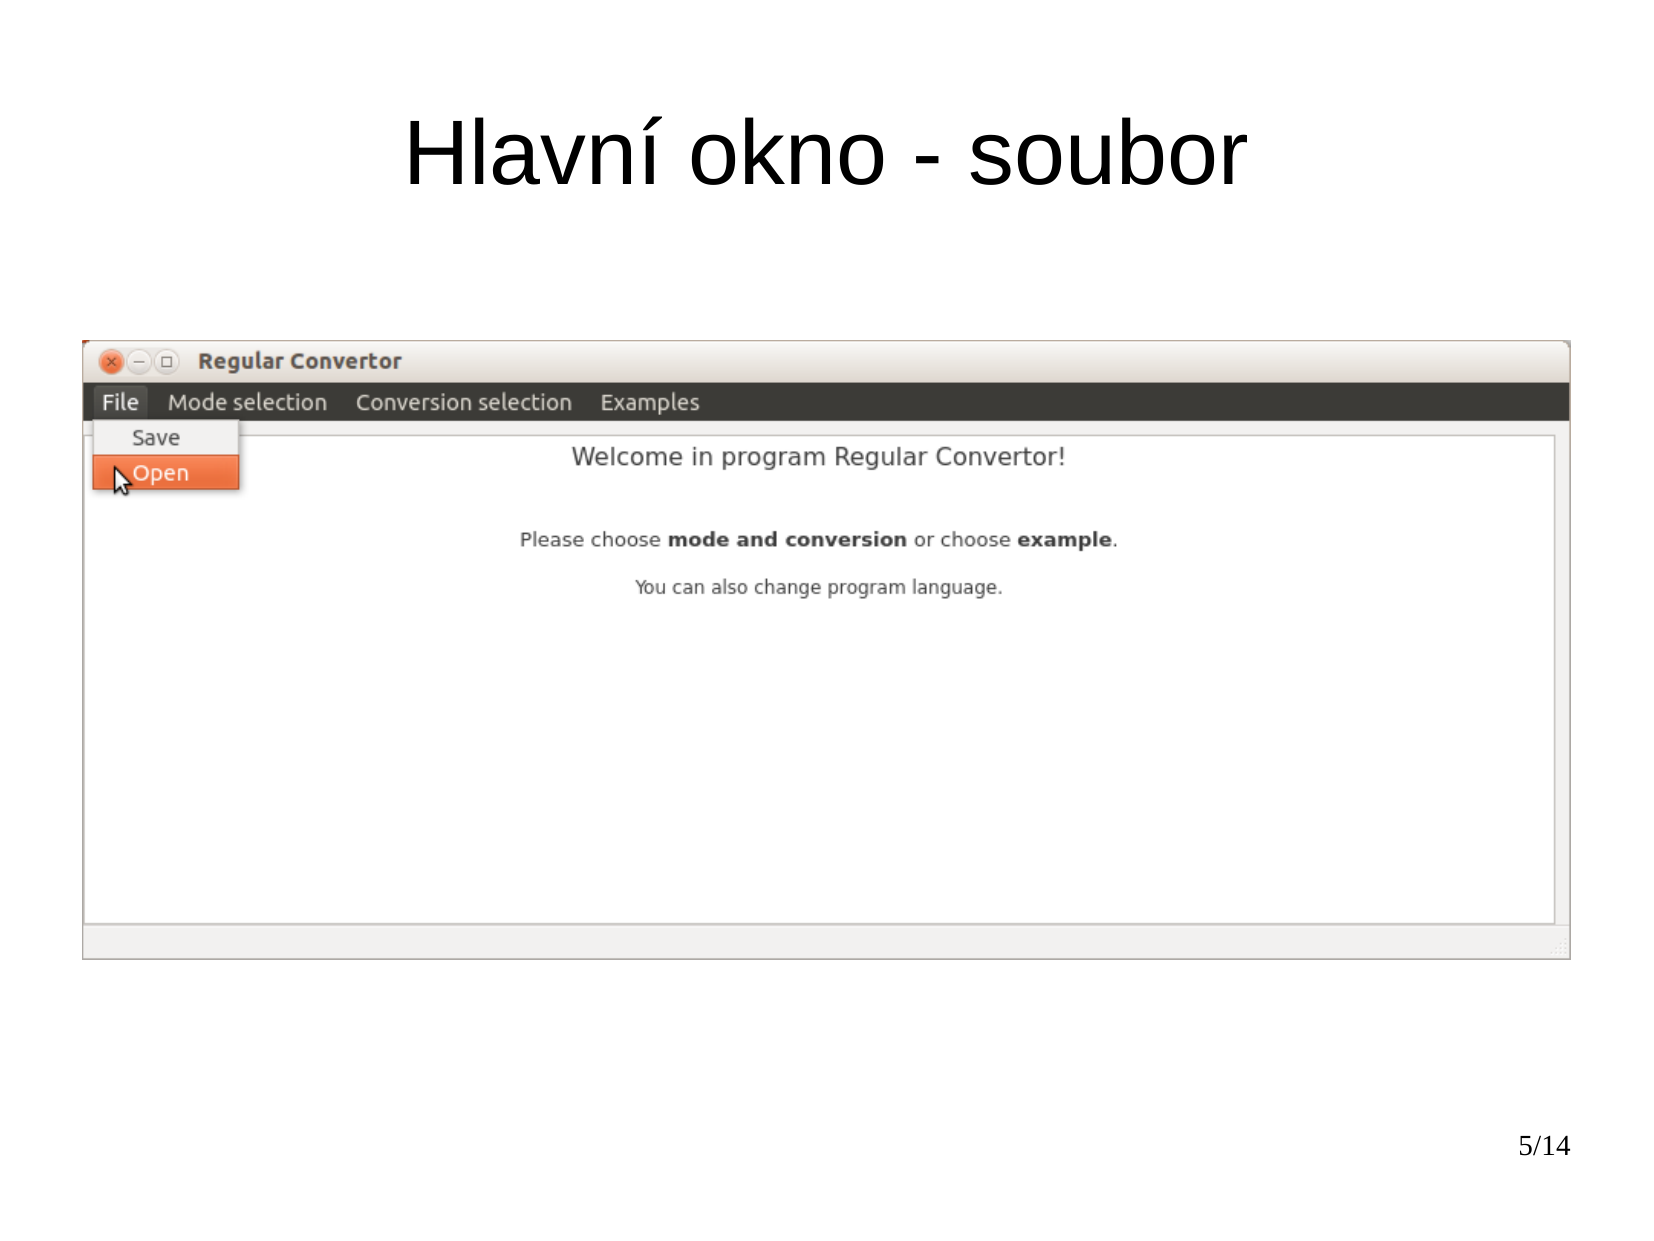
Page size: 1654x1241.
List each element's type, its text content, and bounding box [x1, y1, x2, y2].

picture [82, 340, 1571, 960]
title Hlavní okno - soubor [82, 49, 1571, 257]
